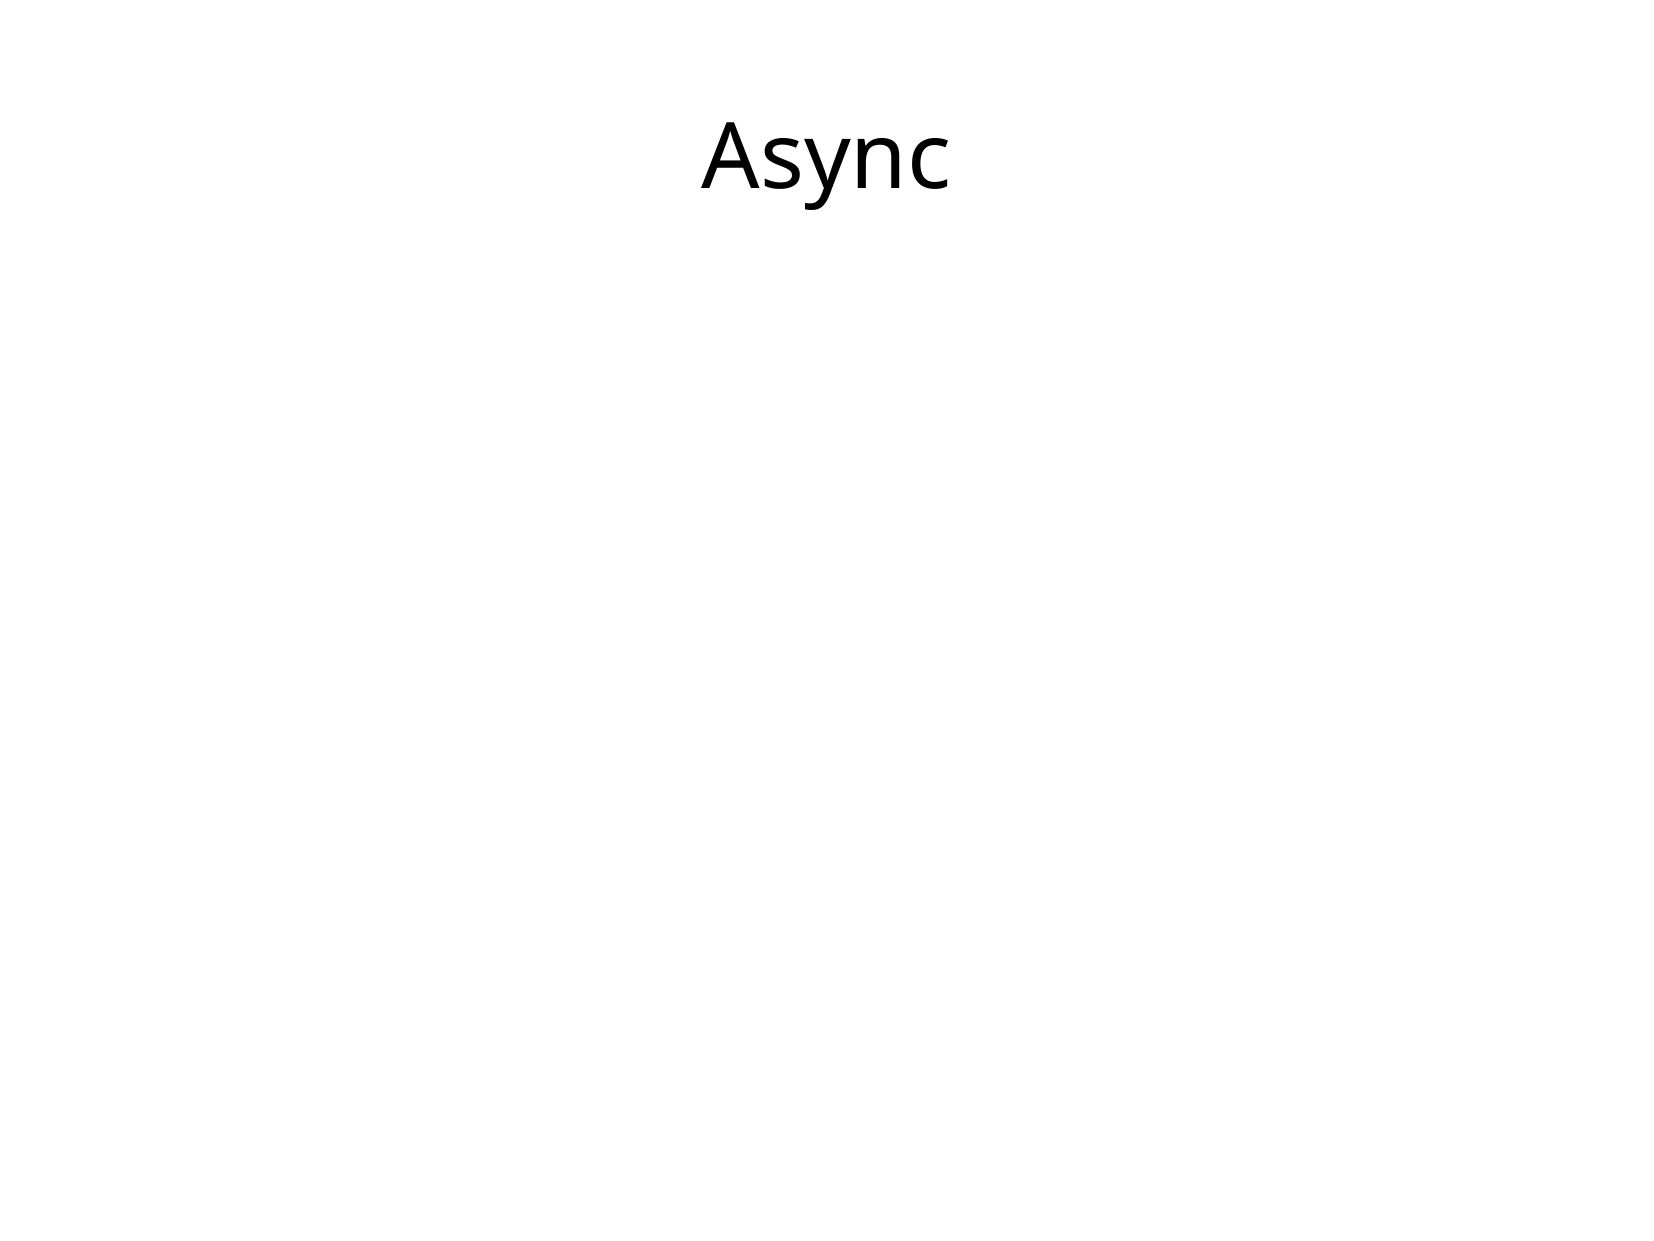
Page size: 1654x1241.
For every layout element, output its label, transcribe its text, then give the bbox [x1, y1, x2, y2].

title Async [82, 49, 1571, 257]
